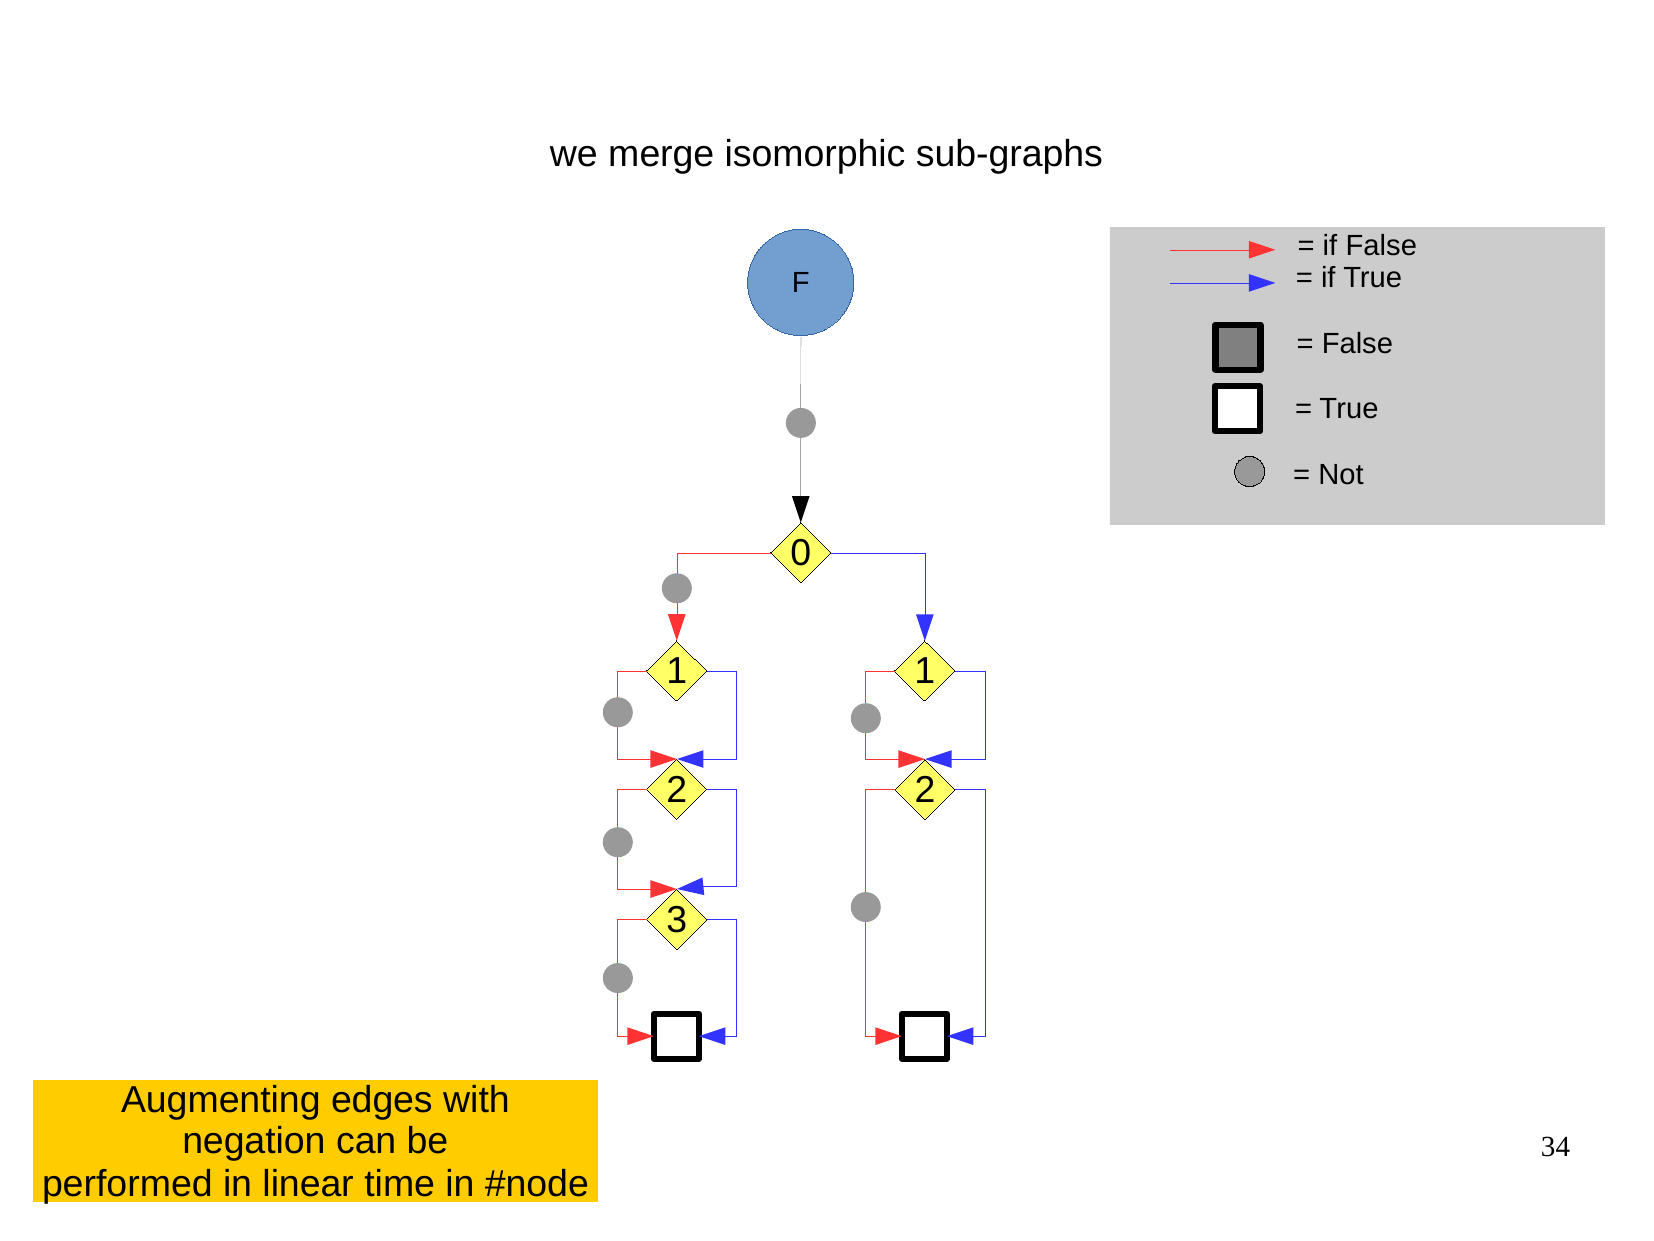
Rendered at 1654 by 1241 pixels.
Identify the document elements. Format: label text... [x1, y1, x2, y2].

text_box 0 [770, 522, 831, 583]
text_box [602, 697, 633, 728]
title we merge isomorphic sub-graphs [82, 49, 1571, 257]
text_box 3 [646, 890, 707, 950]
text_box [602, 963, 633, 994]
text_box F [747, 229, 854, 336]
text_box [1234, 456, 1265, 487]
text_box [785, 407, 816, 438]
text_box 2 [895, 760, 955, 820]
text_box 2 [646, 759, 707, 820]
text_box [661, 573, 692, 604]
text_box [653, 1013, 699, 1059]
text_box [850, 892, 881, 923]
text_box [1215, 324, 1261, 370]
text_box = if False = if True = False = True = Not [1109, 227, 1605, 525]
text_box 1 [894, 640, 955, 701]
text_box [850, 703, 881, 734]
text_box [602, 827, 633, 858]
text_box [901, 1013, 947, 1059]
text_box 1 [646, 640, 707, 701]
text_box Augmenting edges with negation can be performed in linear time in #node [33, 1080, 598, 1202]
text_box [1215, 386, 1261, 432]
